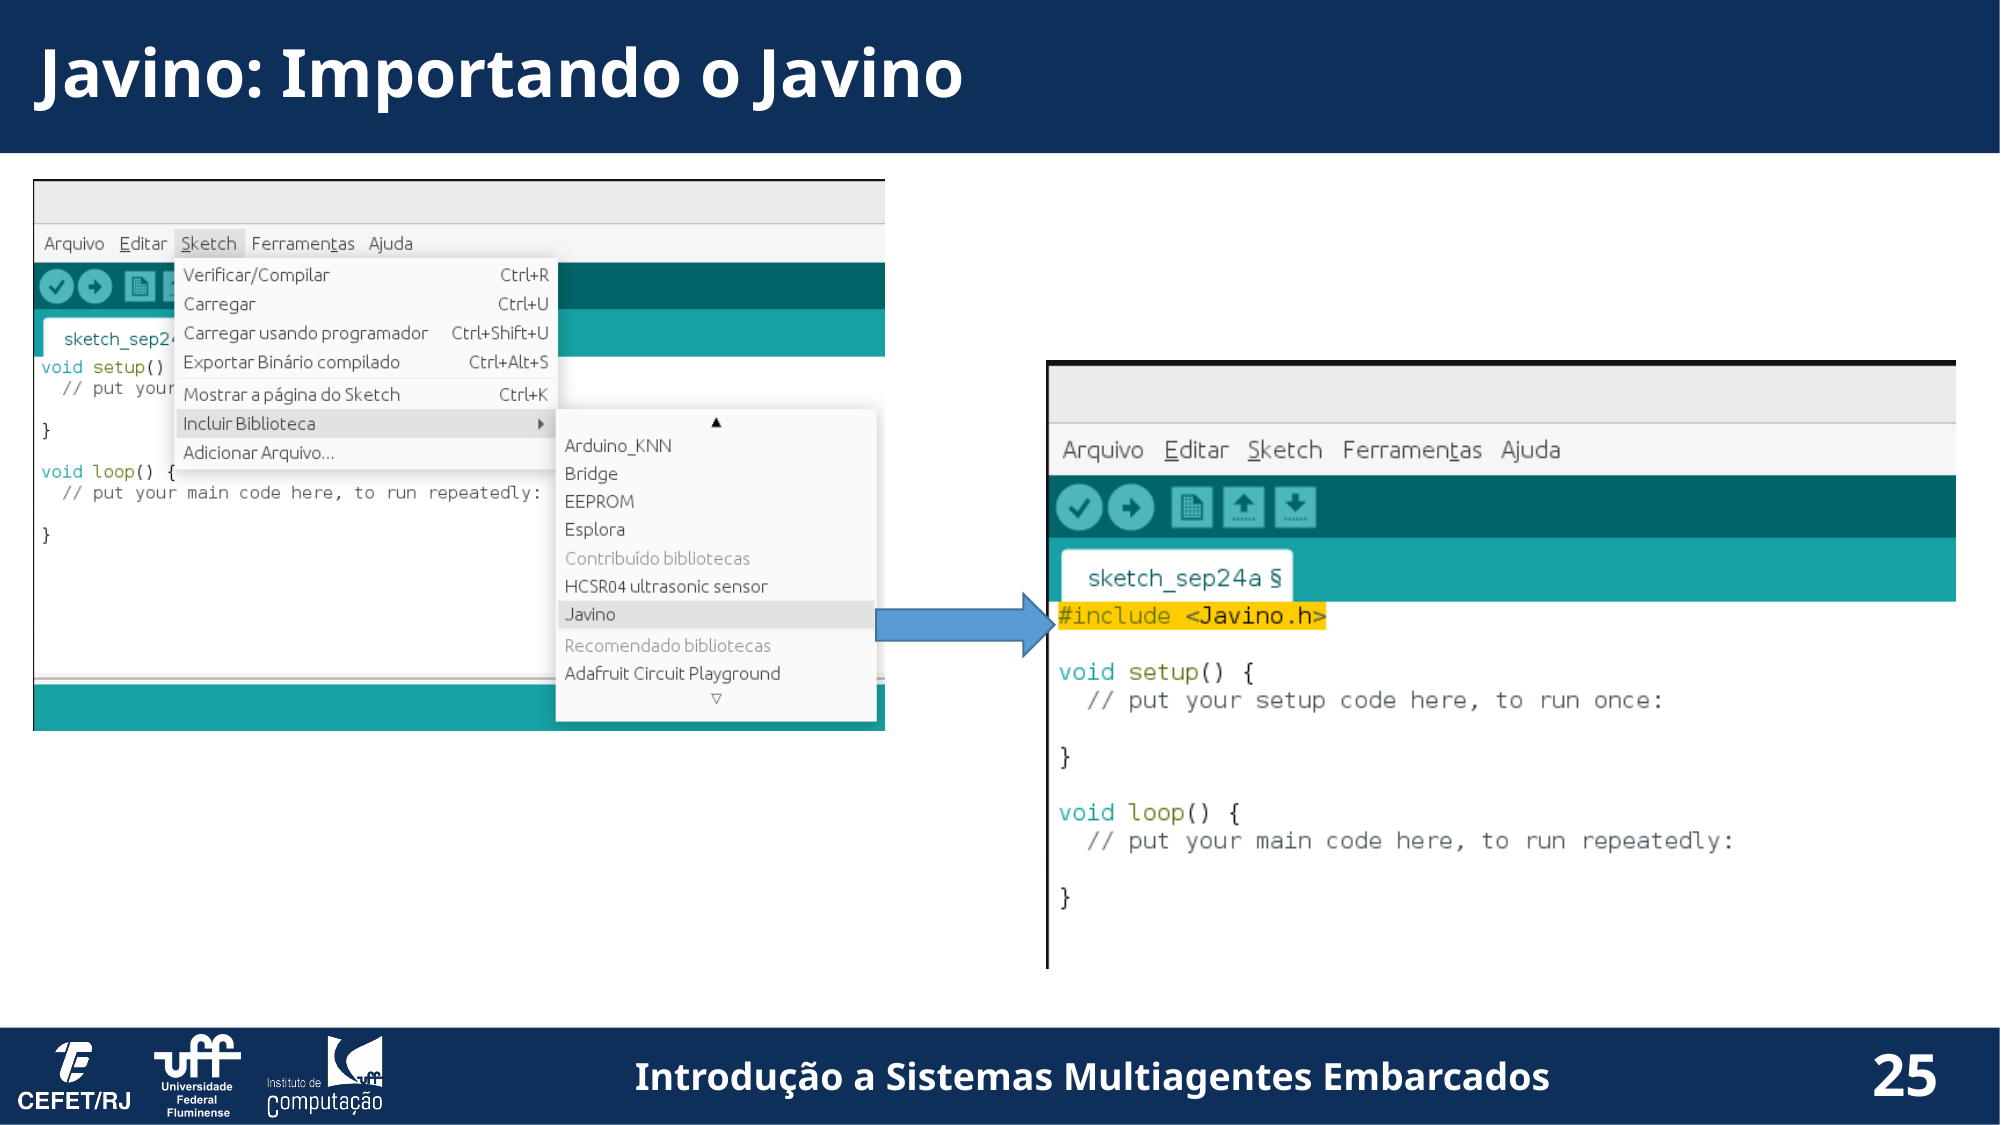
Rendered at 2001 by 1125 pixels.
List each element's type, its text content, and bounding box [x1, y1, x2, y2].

picture [18, 1021, 130, 1125]
text_box Javino: Importando o Javino [25, 23, 2000, 119]
picture [33, 179, 885, 731]
picture [153, 1033, 242, 1122]
picture [1046, 360, 1956, 969]
text_box [876, 593, 1055, 657]
picture [265, 1033, 384, 1118]
